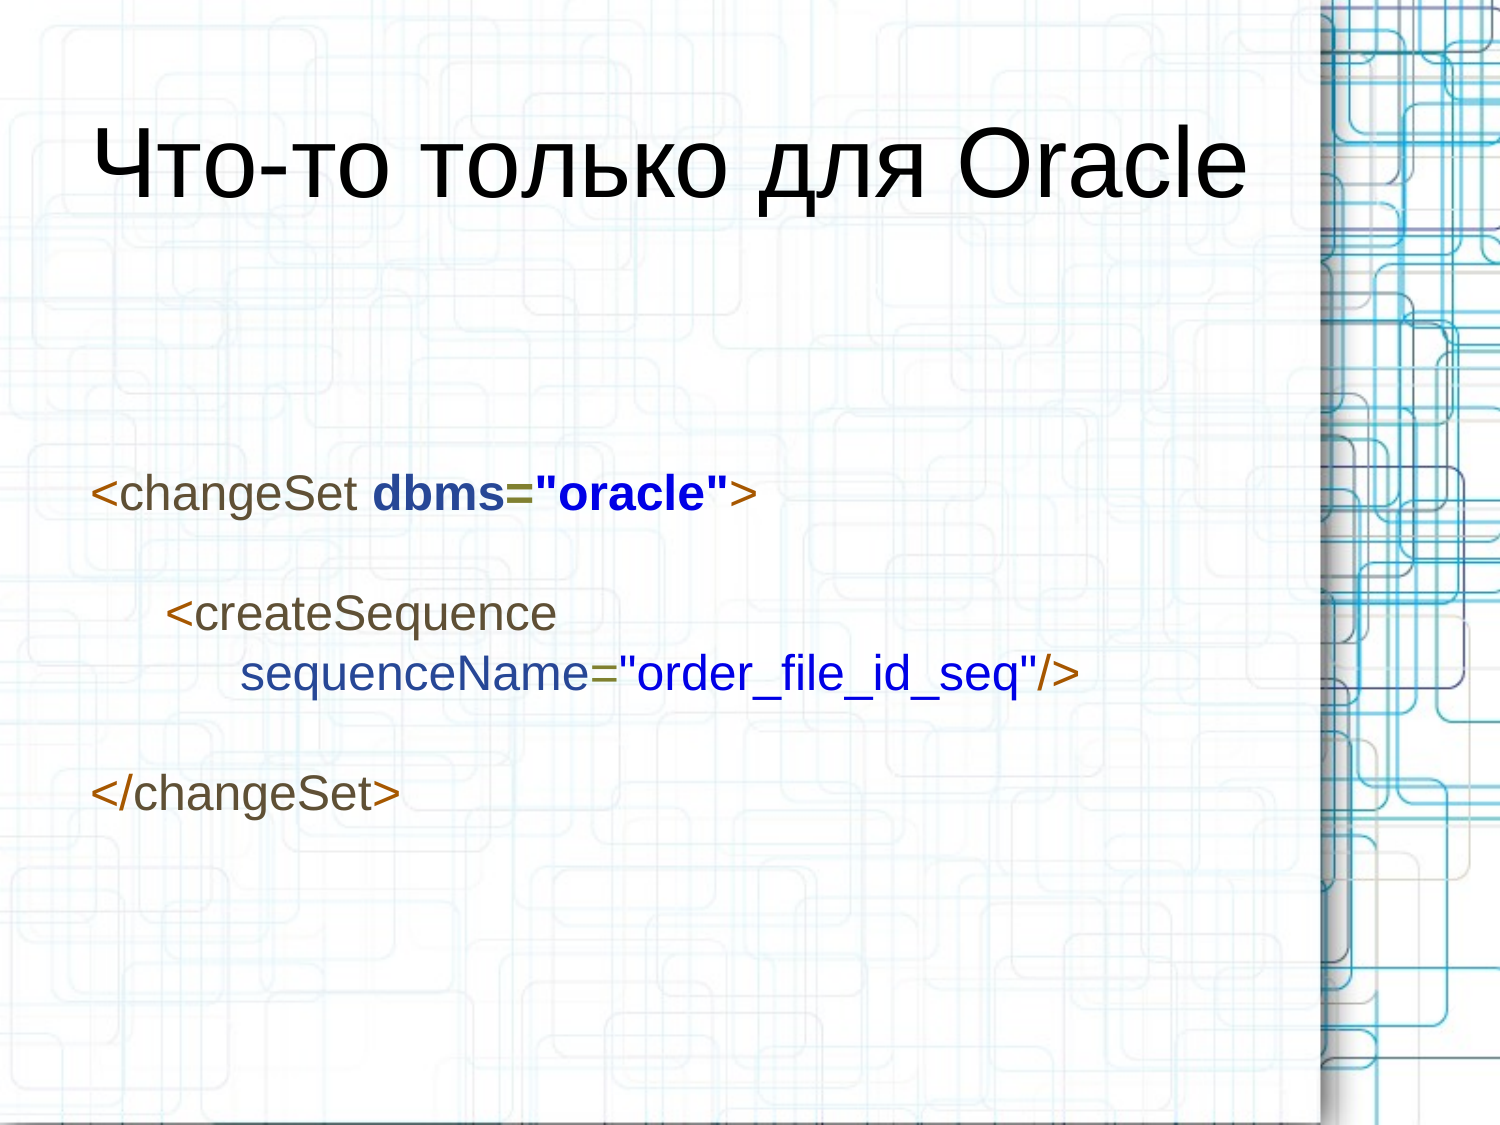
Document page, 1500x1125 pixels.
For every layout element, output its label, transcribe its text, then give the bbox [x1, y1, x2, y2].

list <changeSet dbms="oracle"> <createSequence sequenceName="order_file_id_seq"/> </changeSet> [75, 262, 1425, 1078]
title Что-то только для Oracle [75, 45, 1425, 233]
picture [0, 0, 1500, 1125]
